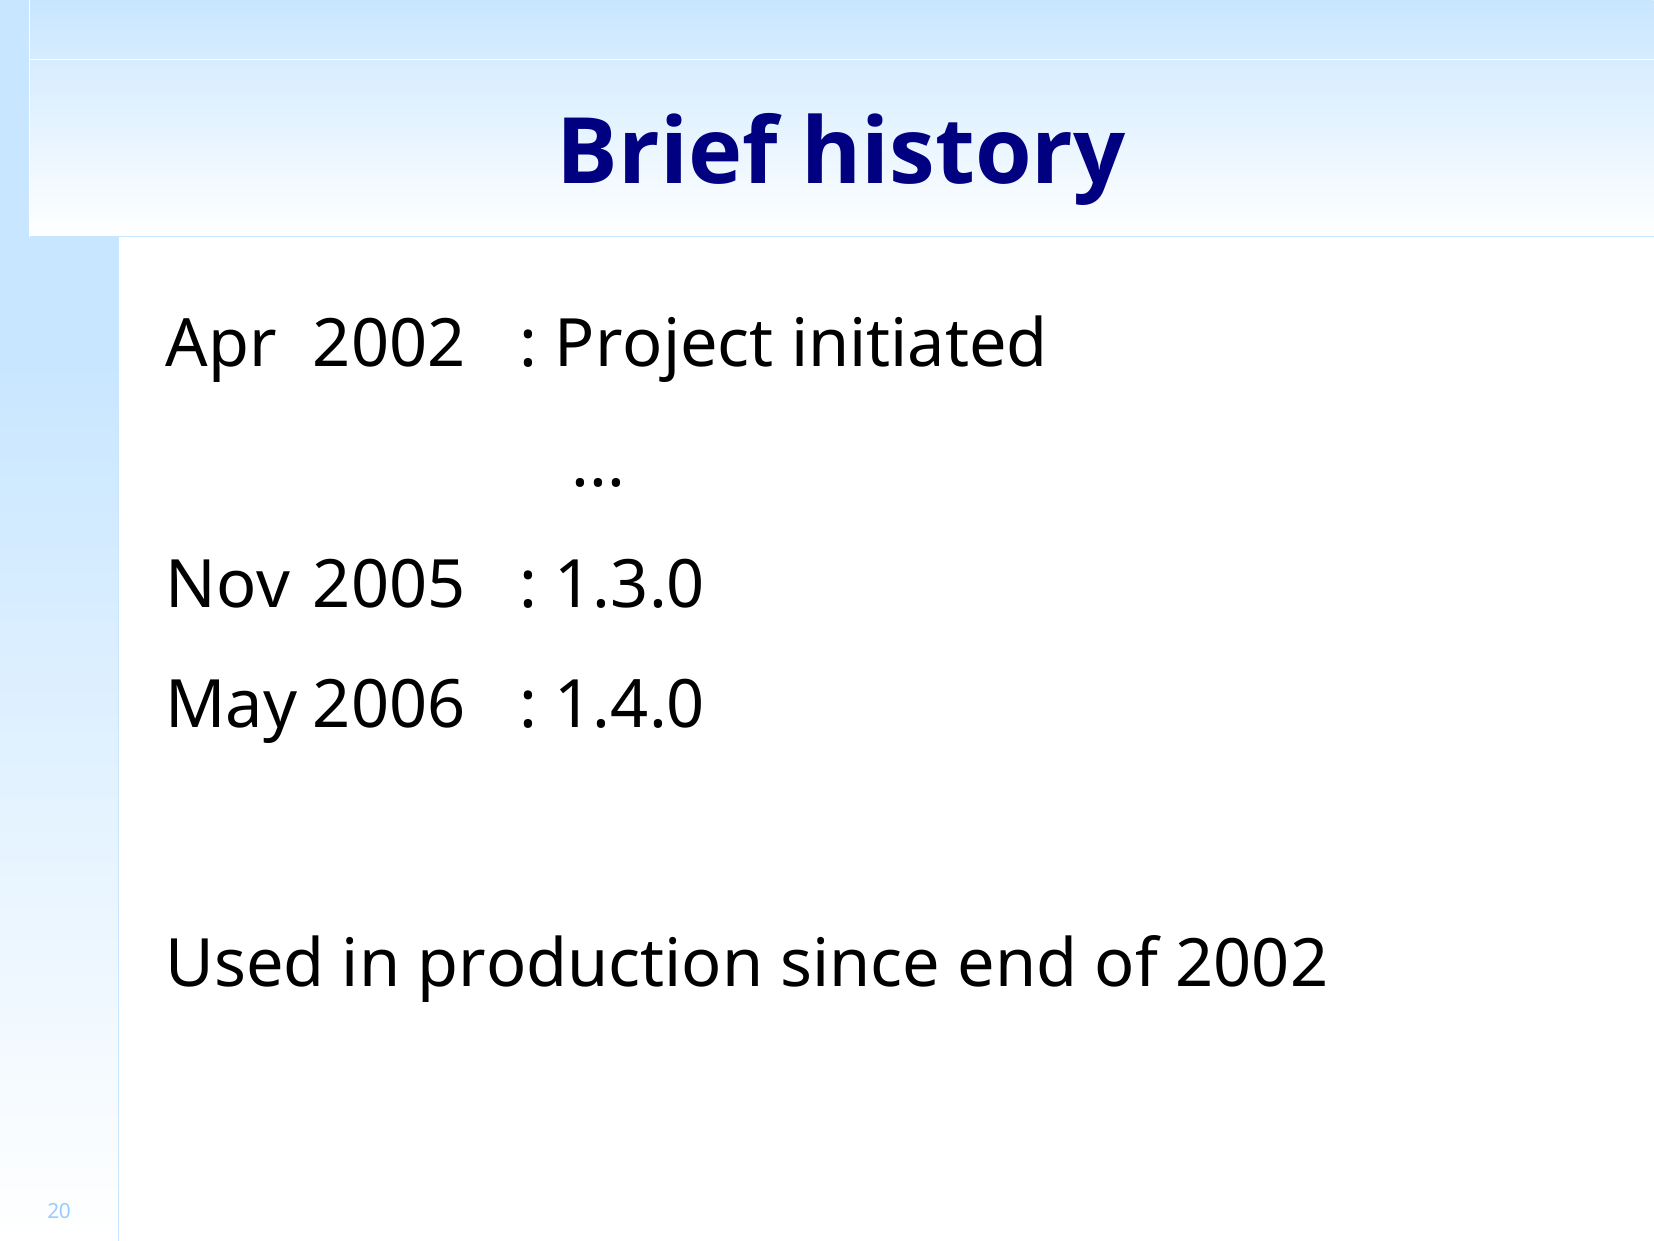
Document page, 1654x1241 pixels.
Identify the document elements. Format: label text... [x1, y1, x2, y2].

list : Project initiated ... : 1.3.0 : 1.4.0 [532, 295, 1625, 768]
list Used in production since end of 2002 [147, 915, 1654, 1211]
list 2002 2005 2006 [295, 295, 532, 915]
list Apr Nov May [147, 295, 295, 915]
title Brief history [29, 59, 1654, 237]
